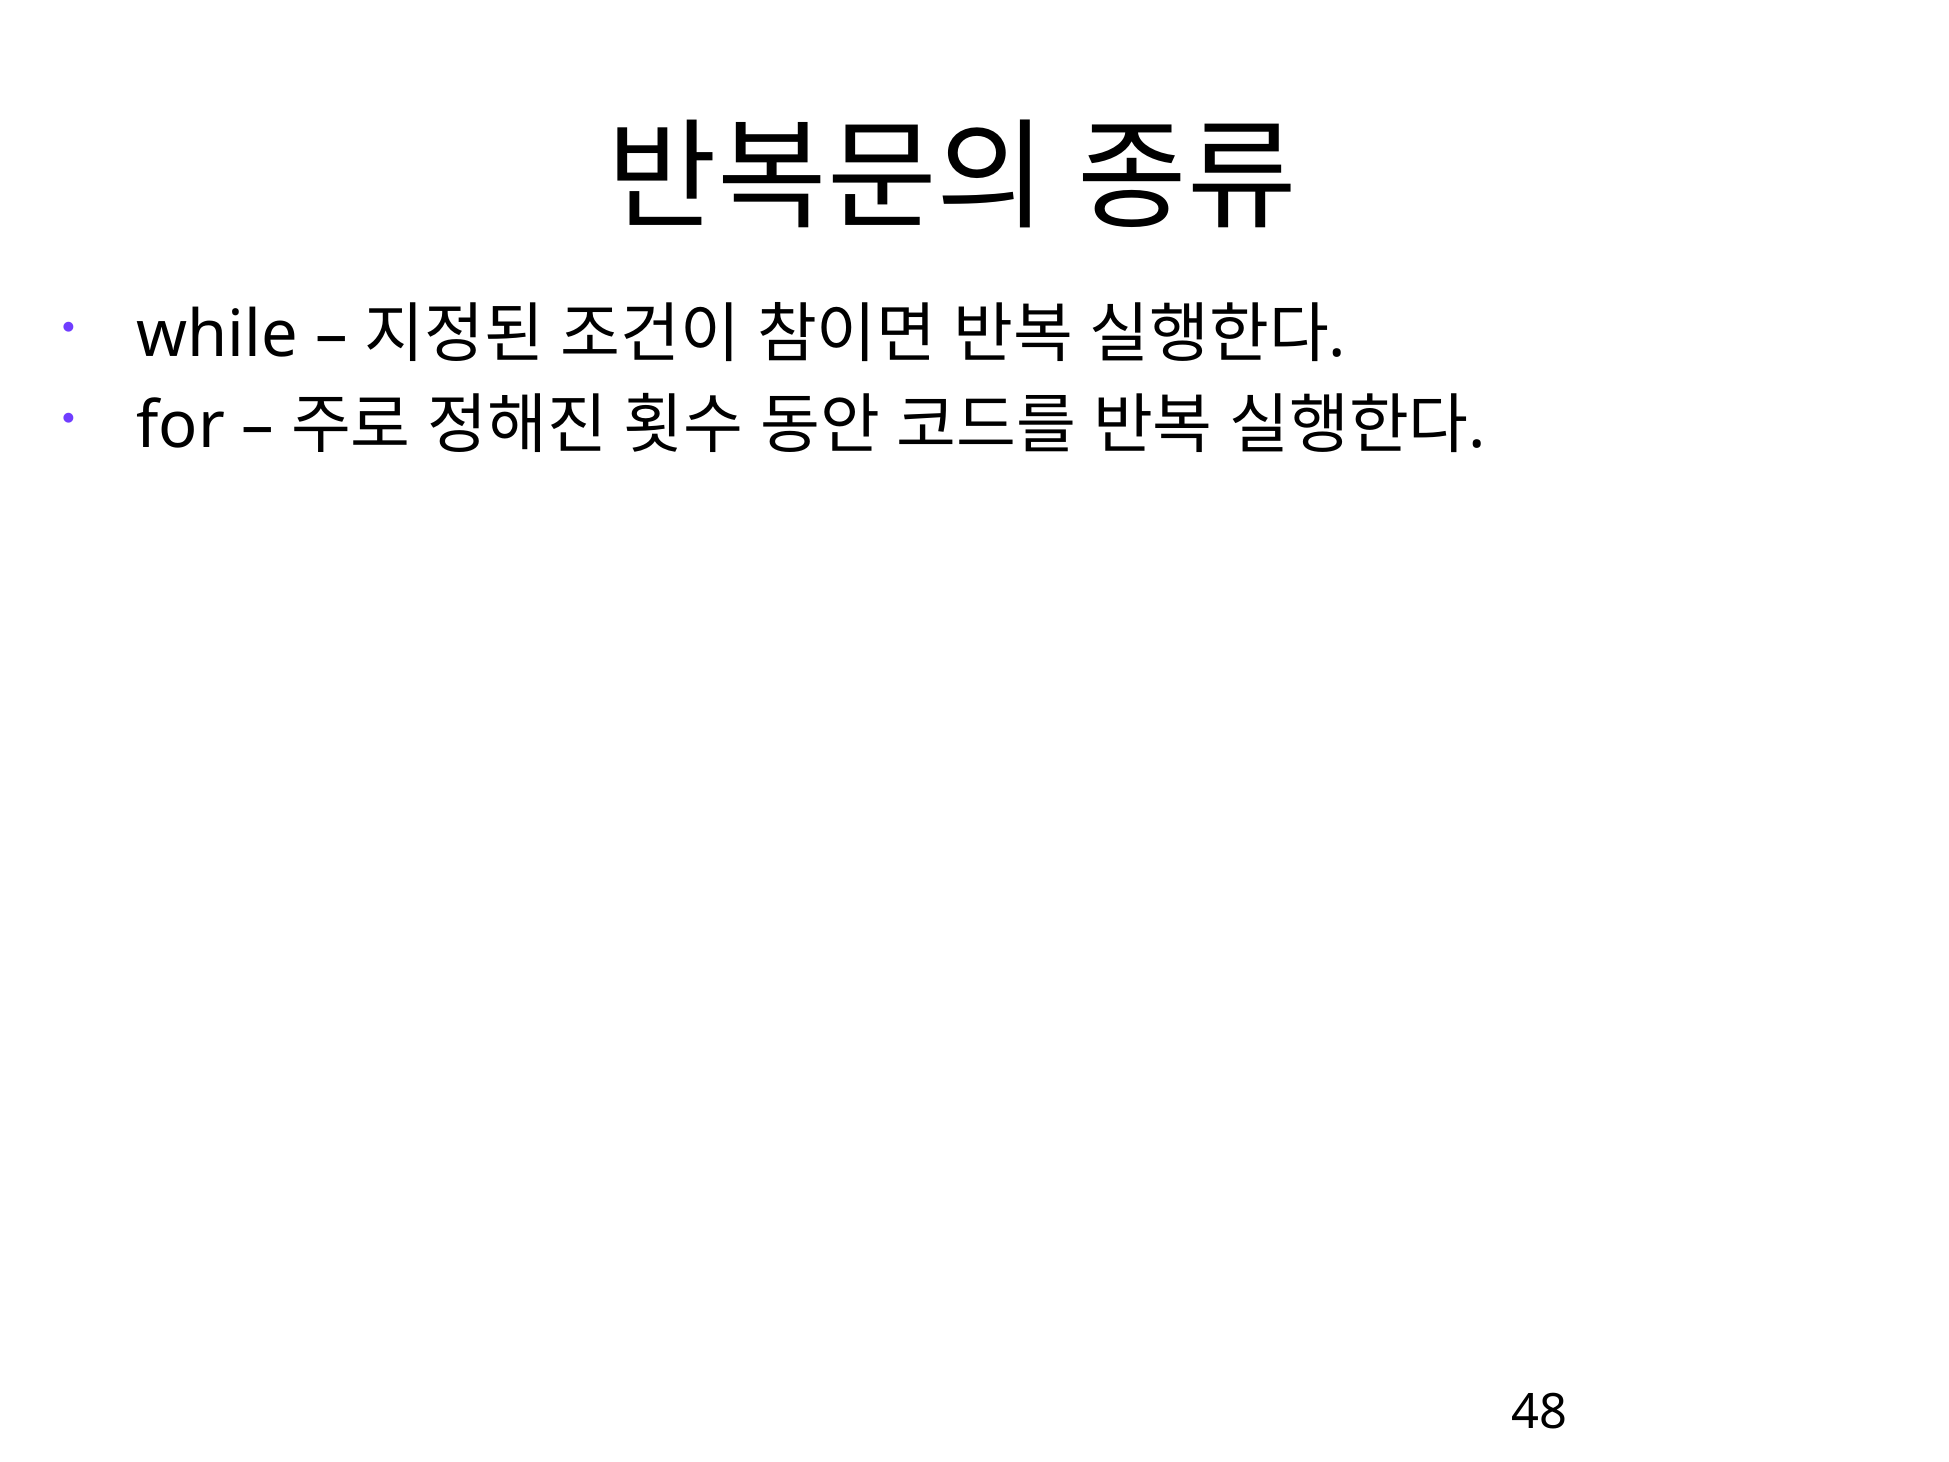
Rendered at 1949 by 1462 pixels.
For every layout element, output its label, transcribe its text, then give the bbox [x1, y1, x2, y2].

slide_number <숫자> [1496, 1372, 1899, 1462]
list while – 지정된 조건이 참이면 반복 실행한다. for – 주로 정해진 횟수 동안 코드를 반복 실행한다. [48, 284, 1897, 1343]
title 반복문의 종류 [156, 92, 1749, 255]
